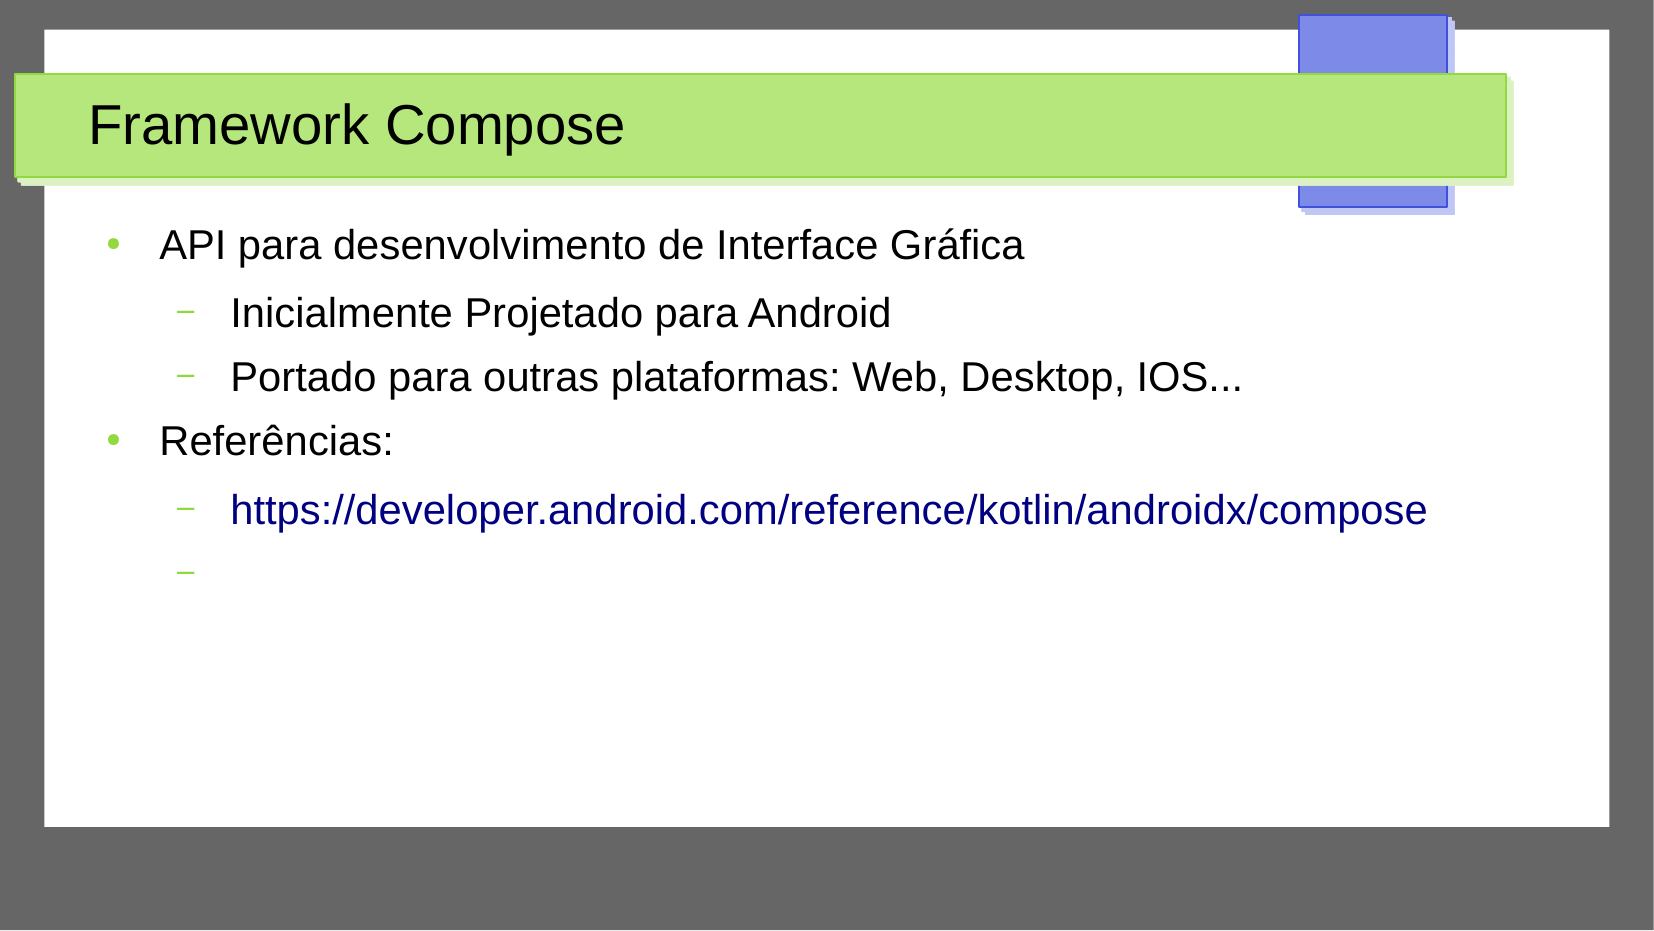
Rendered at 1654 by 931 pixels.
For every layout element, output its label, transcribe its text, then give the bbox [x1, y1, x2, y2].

title Framework Compose [88, 73, 1506, 178]
list API para desenvolvimento de Interface Gráfica Inicialmente Projetado para Android Portado para outras plataformas: Web, Desktop, IOS... Referências: https://developer.android.com/reference/kotlin/androidx/compose [88, 221, 1565, 813]
